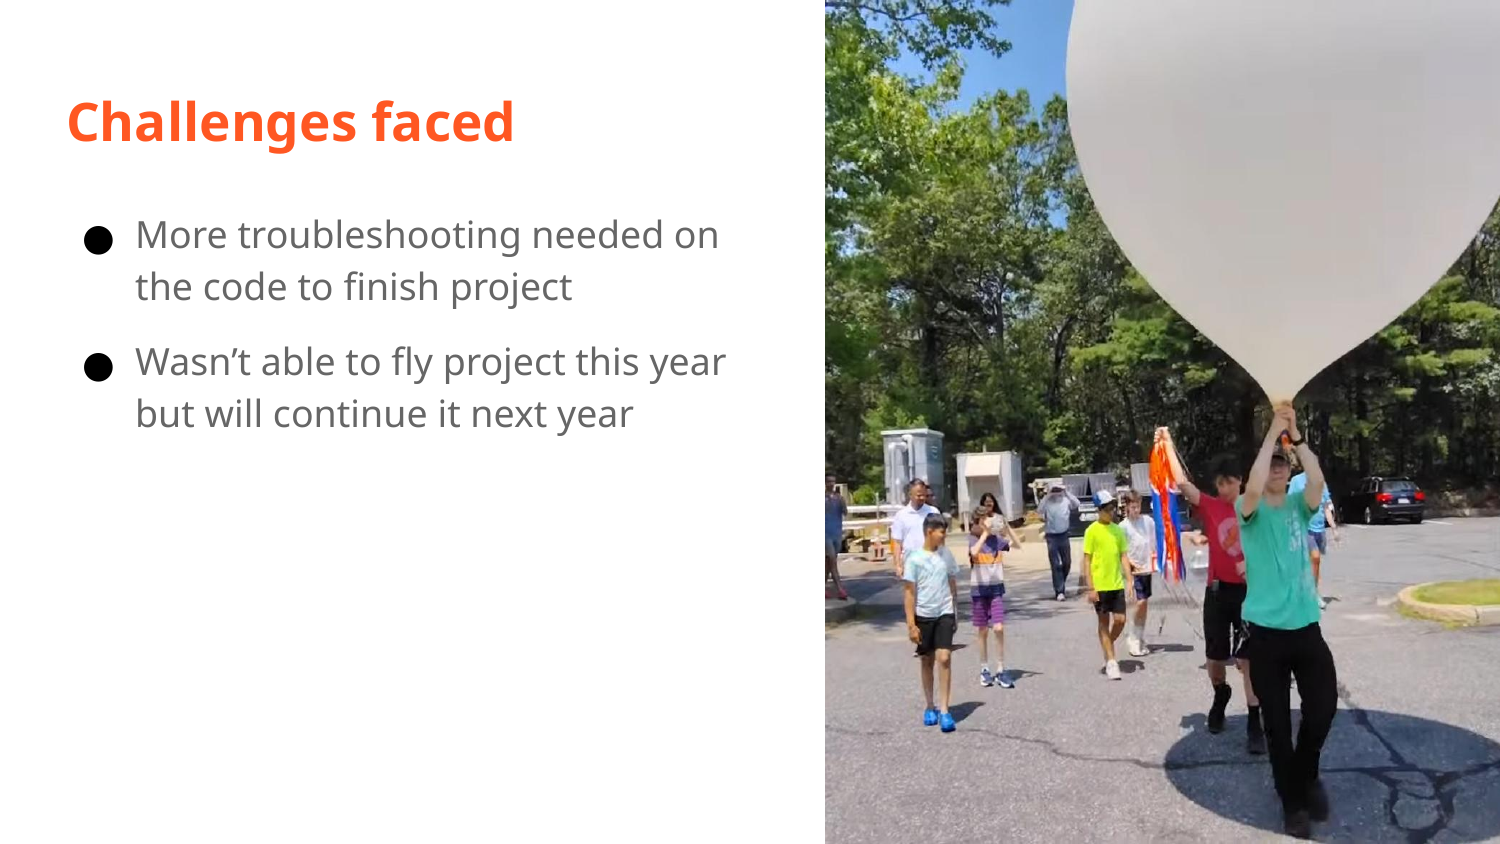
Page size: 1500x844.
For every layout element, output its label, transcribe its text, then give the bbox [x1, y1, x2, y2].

list More troubleshooting needed on the code to finish project Wasn’t able to fly project this year but will continue it next year [49, 189, 788, 750]
picture [825, 0, 1500, 844]
title Challenges faced [51, 72, 825, 167]
